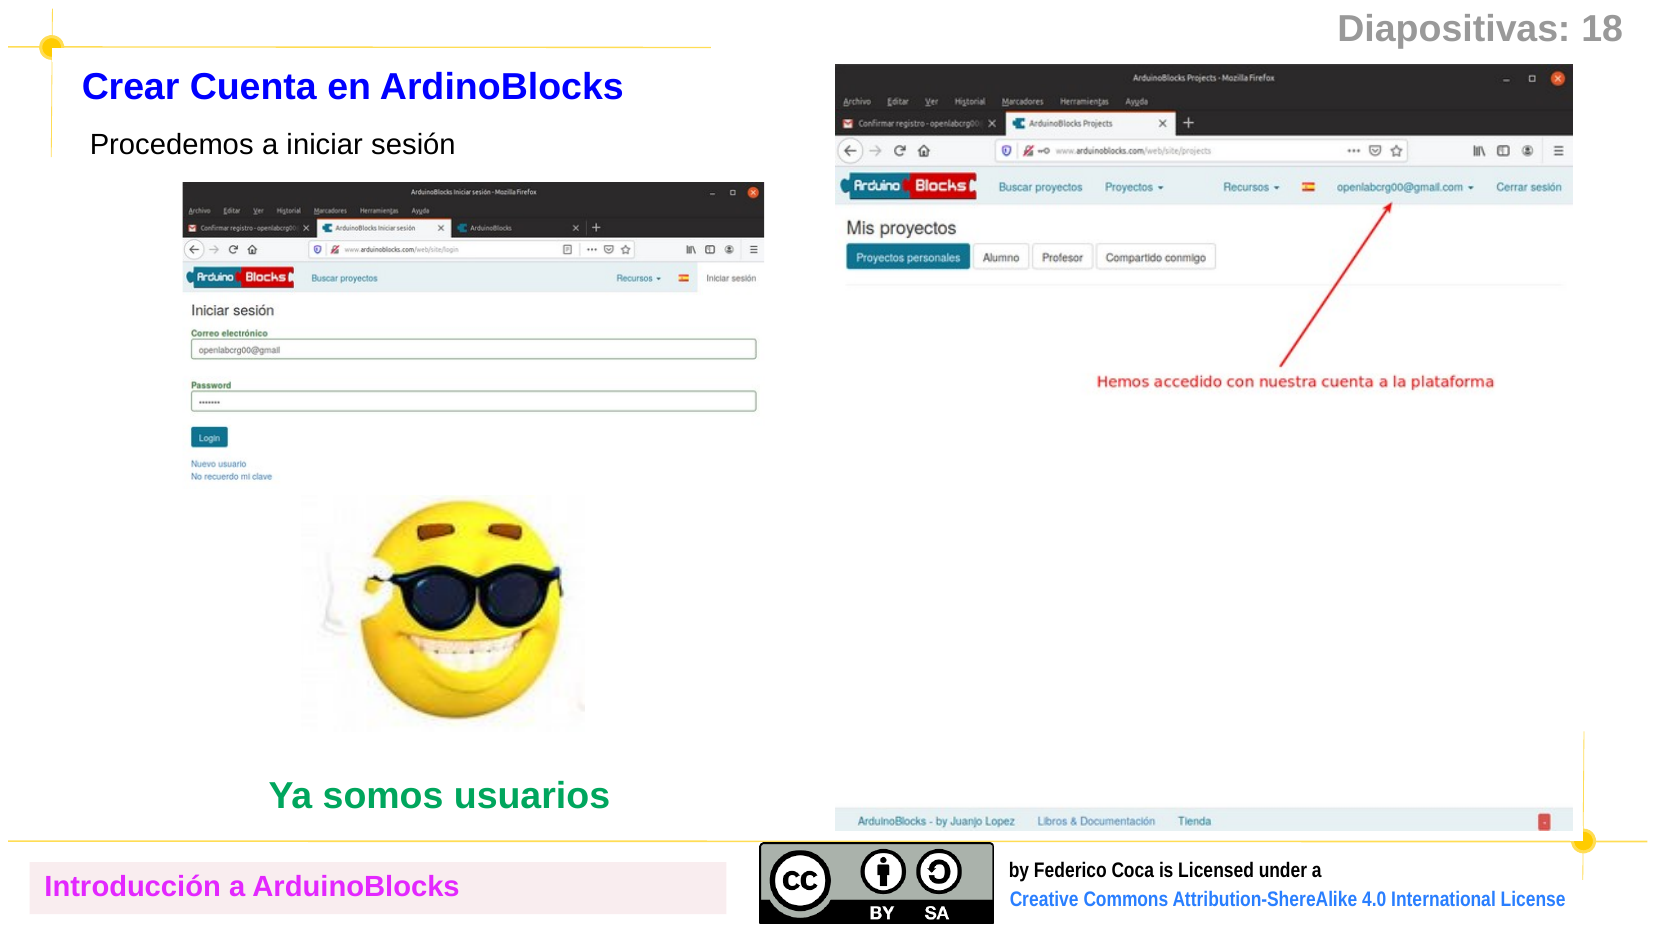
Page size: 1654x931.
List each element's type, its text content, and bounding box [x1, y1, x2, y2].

text_box Diapositivas: 18 [1322, 0, 1644, 57]
text_box Ya somos usuarios [253, 767, 632, 825]
picture [182, 182, 765, 489]
picture [835, 64, 1573, 831]
text_box Introducción a ArduinoBlocks [29, 862, 727, 915]
picture [301, 495, 585, 732]
text_box Crear Cuenta en ArdinoBlocks [67, 58, 1207, 116]
text_box Procedemos a iniciar sesión [74, 120, 724, 247]
